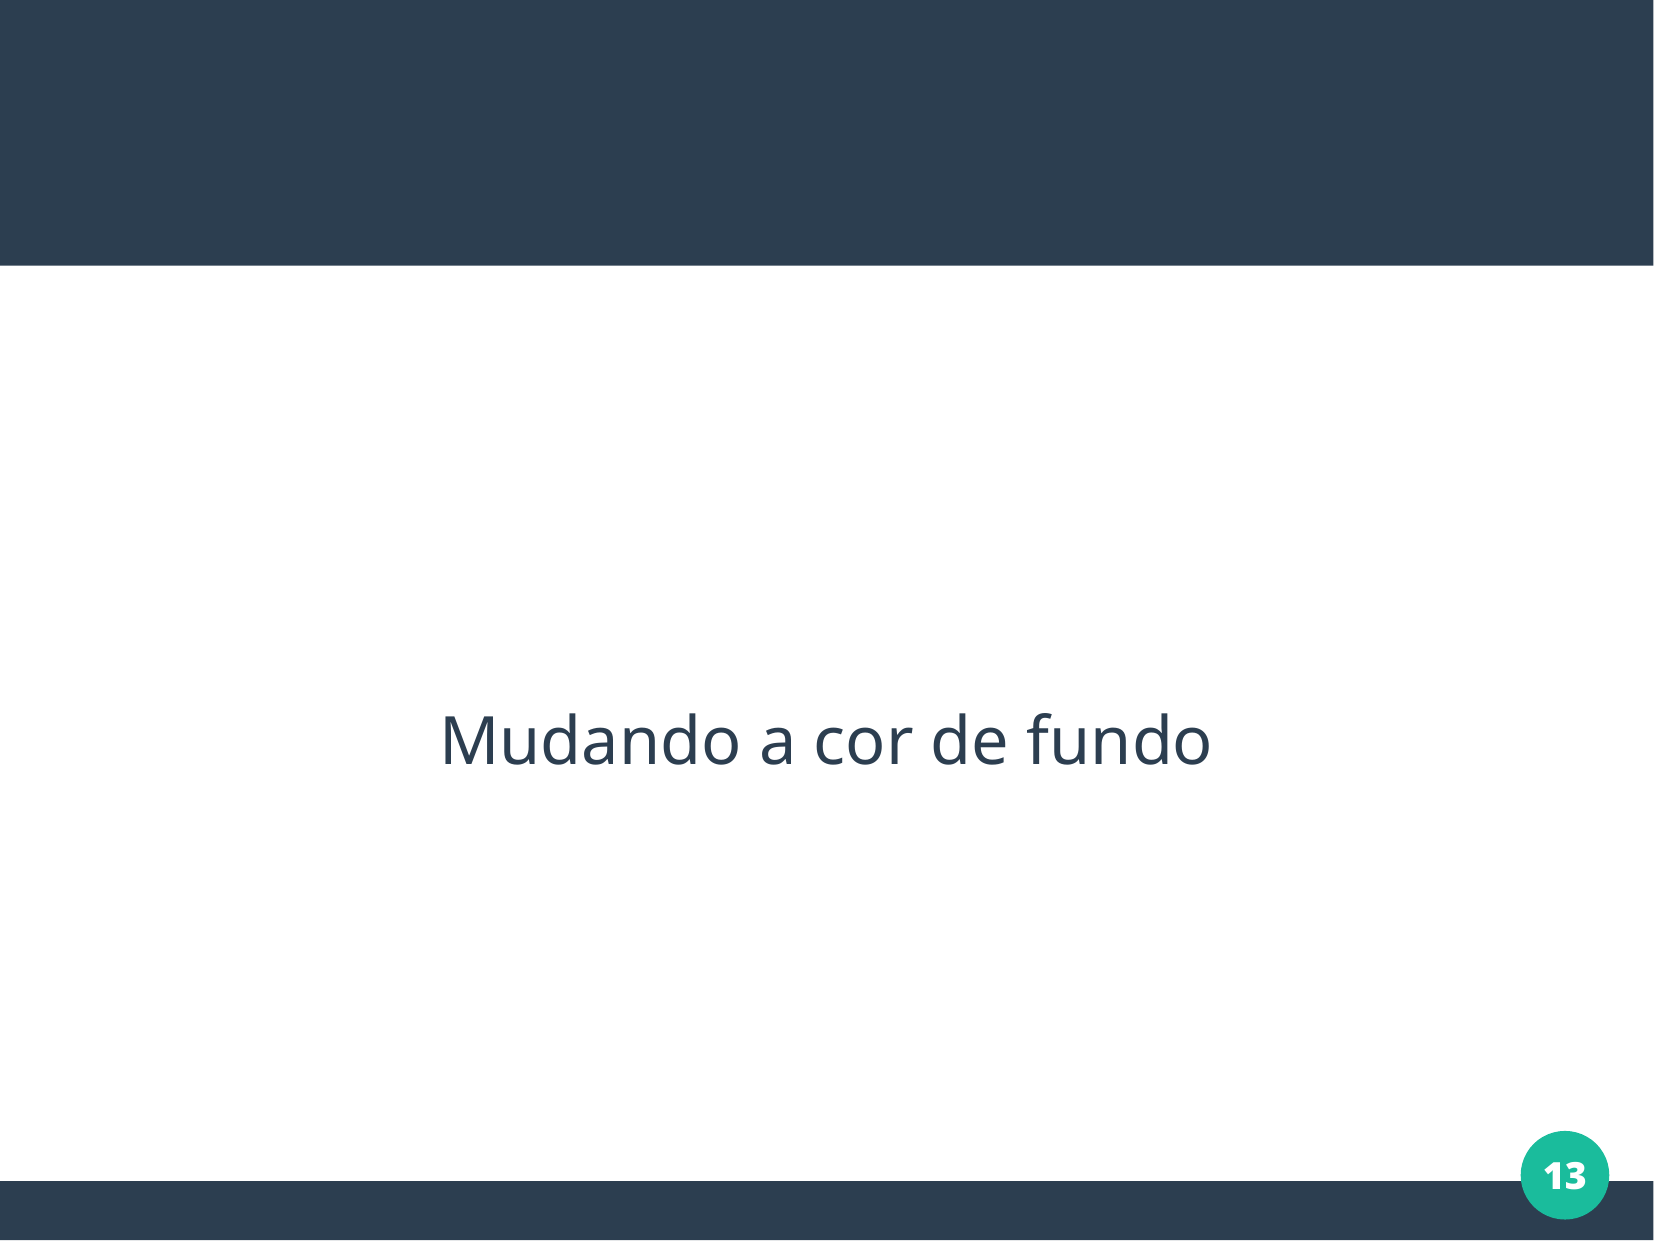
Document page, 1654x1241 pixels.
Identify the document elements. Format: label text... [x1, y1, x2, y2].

subtitle Mudando a cor de fundo [59, 324, 1595, 1152]
